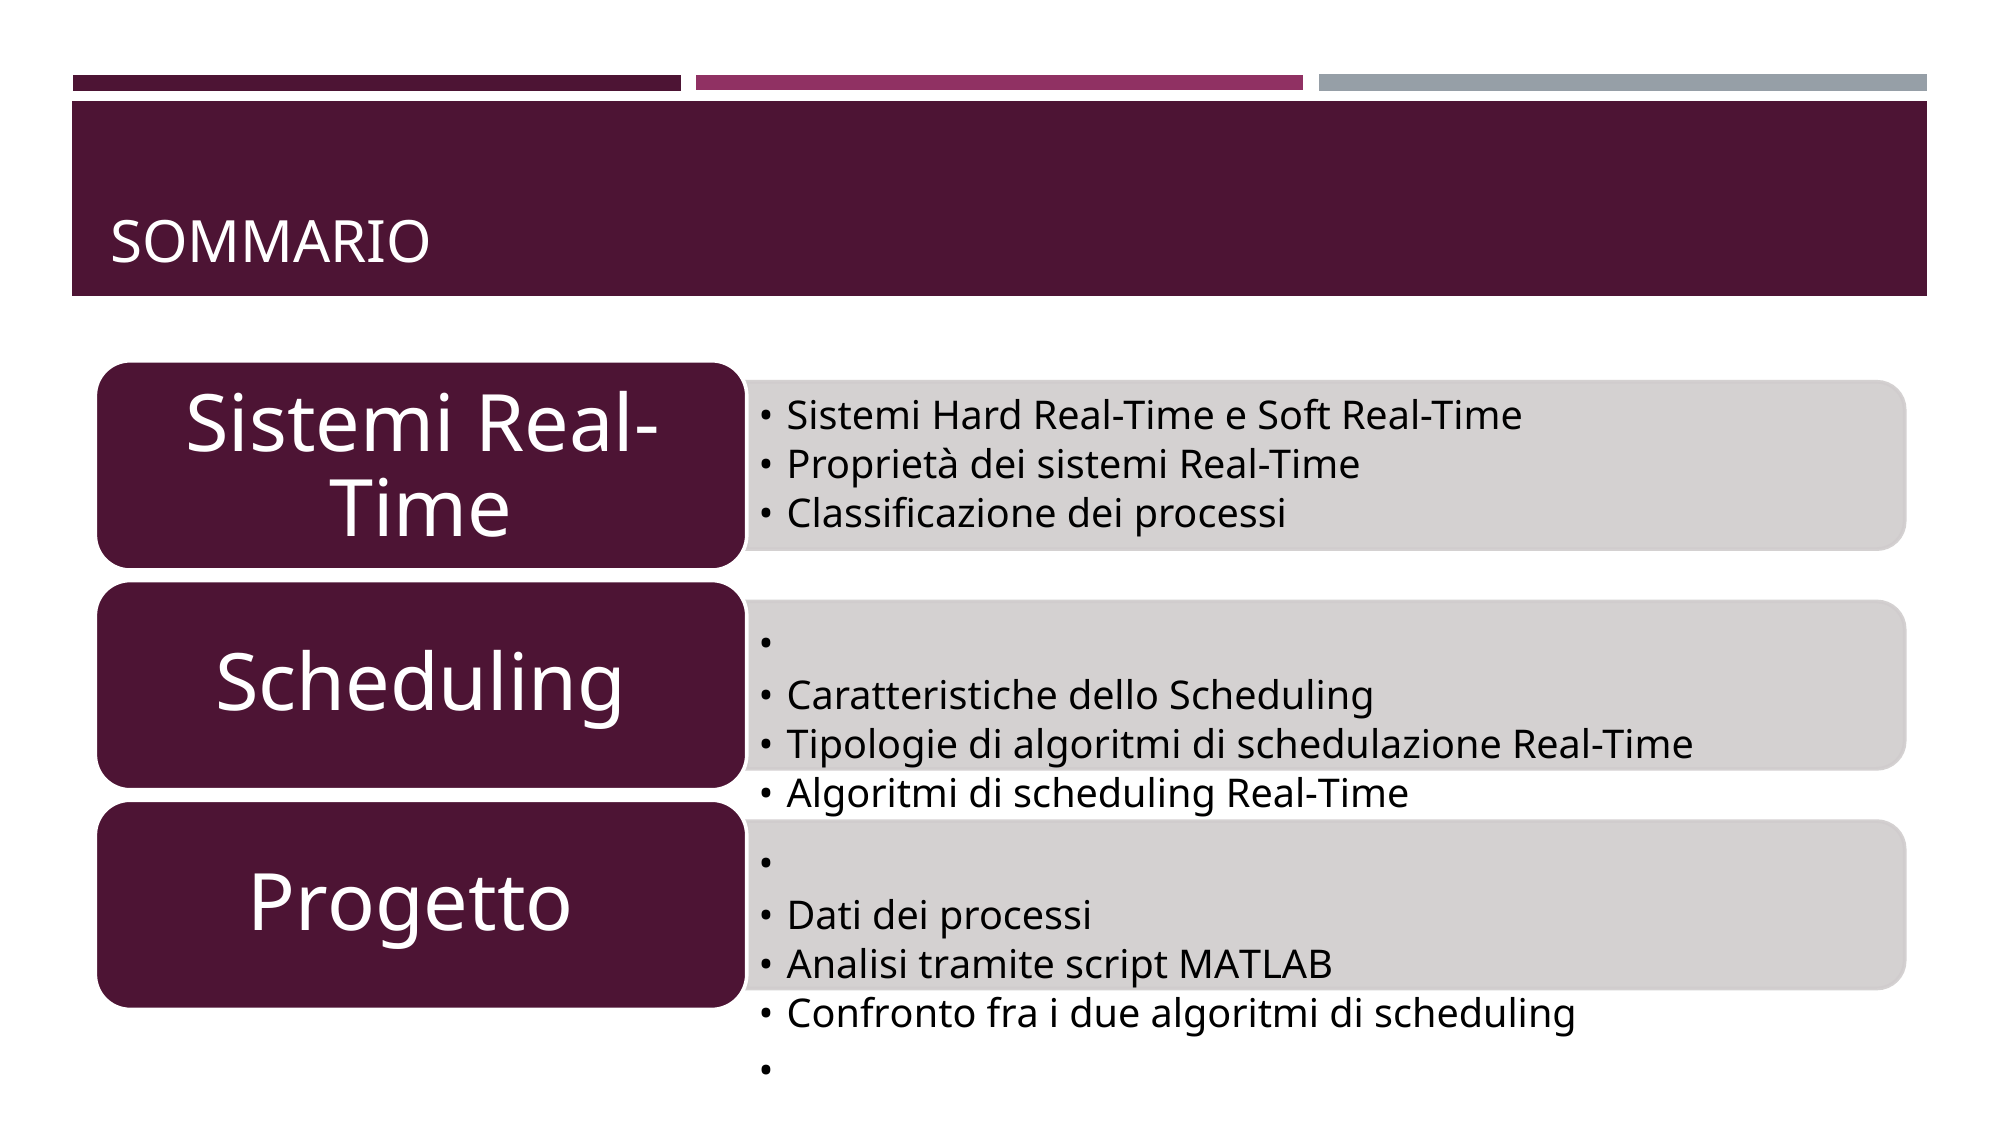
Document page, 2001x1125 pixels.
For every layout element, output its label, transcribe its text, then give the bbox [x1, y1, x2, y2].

text_box Sistemi Hard Real-Time e Soft Real-Time Proprietà dei sistemi Real-Time Classificazione dei processi [746, 381, 1905, 550]
title sommario [95, 115, 1905, 282]
text_box Scheduling [95, 580, 747, 790]
text_box Progetto [95, 800, 747, 1010]
text_box Caratteristiche dello Scheduling Tipologie di algoritmi di schedulazione Real-Time Algoritmi di scheduling Real-Time [746, 601, 1905, 769]
text_box Dati dei processi Analisi tramite script MATLAB Confronto fra i due algoritmi di scheduling [746, 821, 1905, 989]
text_box Sistemi Real-Time [95, 360, 747, 571]
